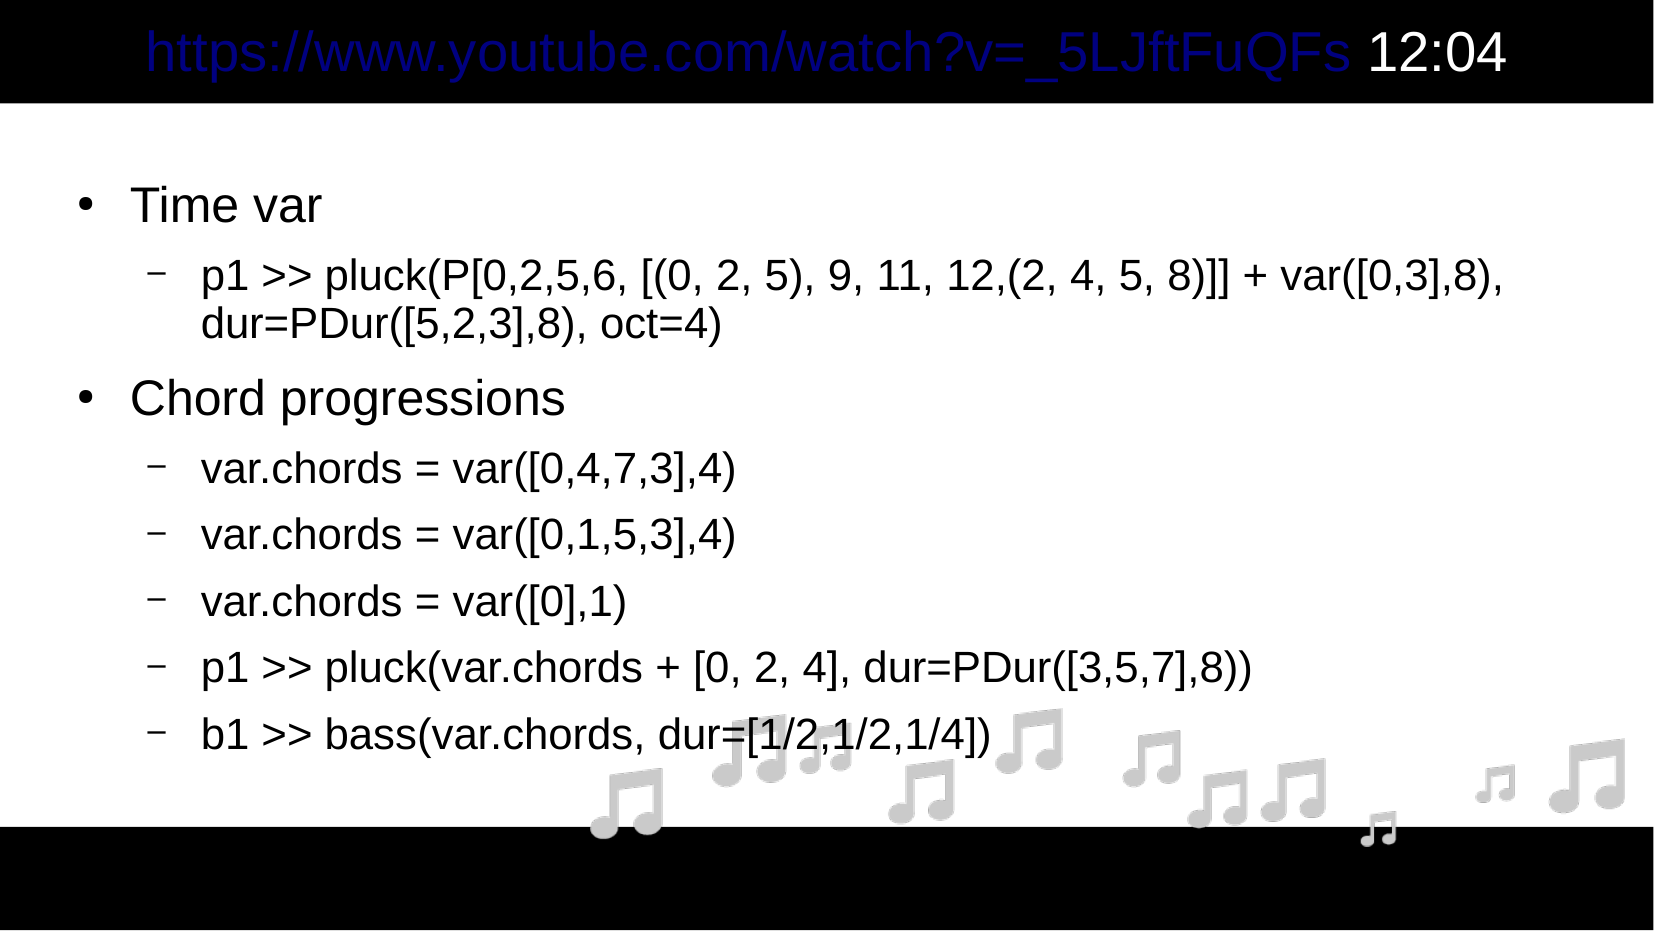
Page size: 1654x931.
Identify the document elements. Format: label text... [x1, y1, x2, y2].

title https://www.youtube.com/watch?v=_5LJftFuQFs 12:04 [59, 6, 1595, 98]
list Time var p1 >> pluck(P[0,2,5,6, [(0, 2, 5), 9, 11, 12,(2, 4, 5, 8)]] + var([0,3],8), dur=PDur([5,2,3],8), oct=4) Chord progressions var.chords = var([0,4,7,3],4) var.chords = var([0,1,5,3],4) var.chords = var([0],1) p1 >> pluck(var.chords + [0, 2, 4], dur=PDur([3,5,7],8)) b1 >> bass(var.chords, dur=[1/2,1/2,1/4]) [59, 177, 1595, 768]
